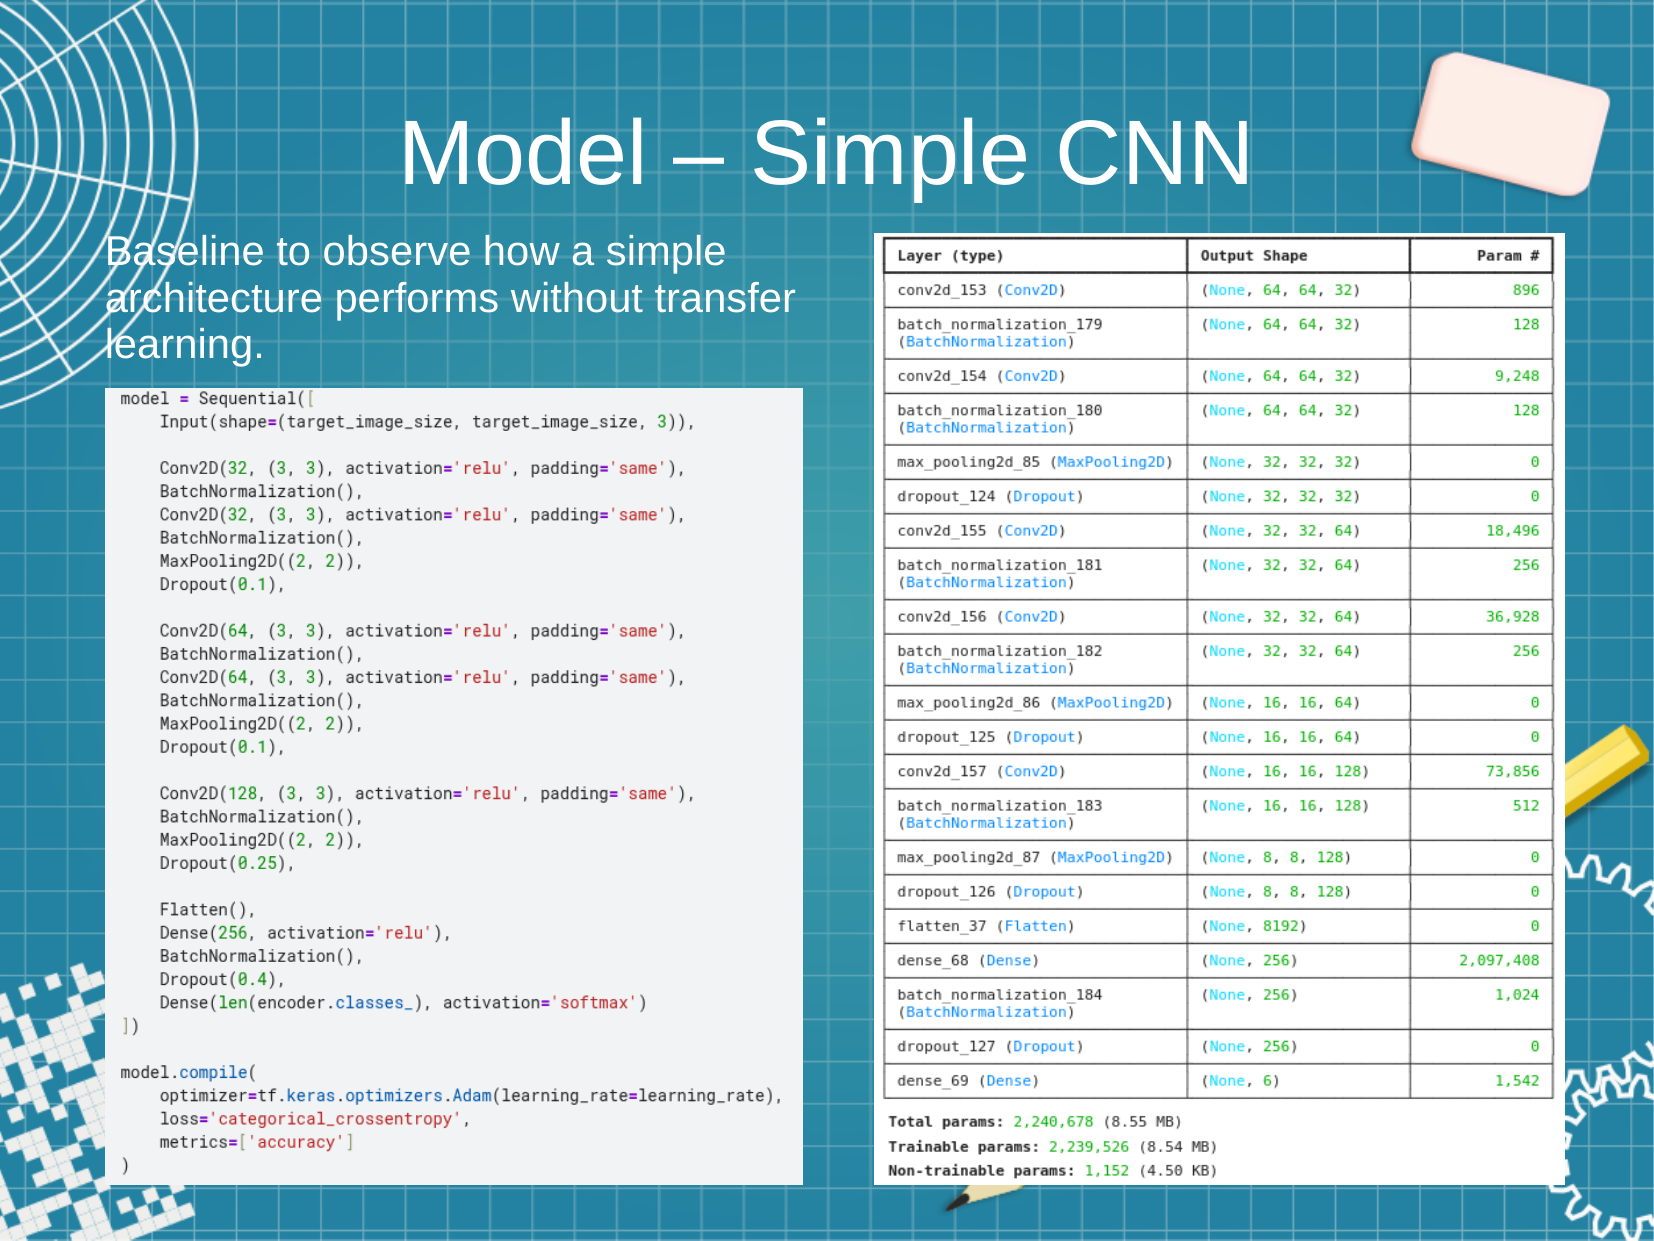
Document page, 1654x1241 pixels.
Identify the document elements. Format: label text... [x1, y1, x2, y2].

title Model – Simple CNN [82, 49, 1571, 257]
text_box Baseline to observe how a simple architecture performs without transfer learning. [90, 220, 841, 376]
picture [0, 0, 1654, 1241]
